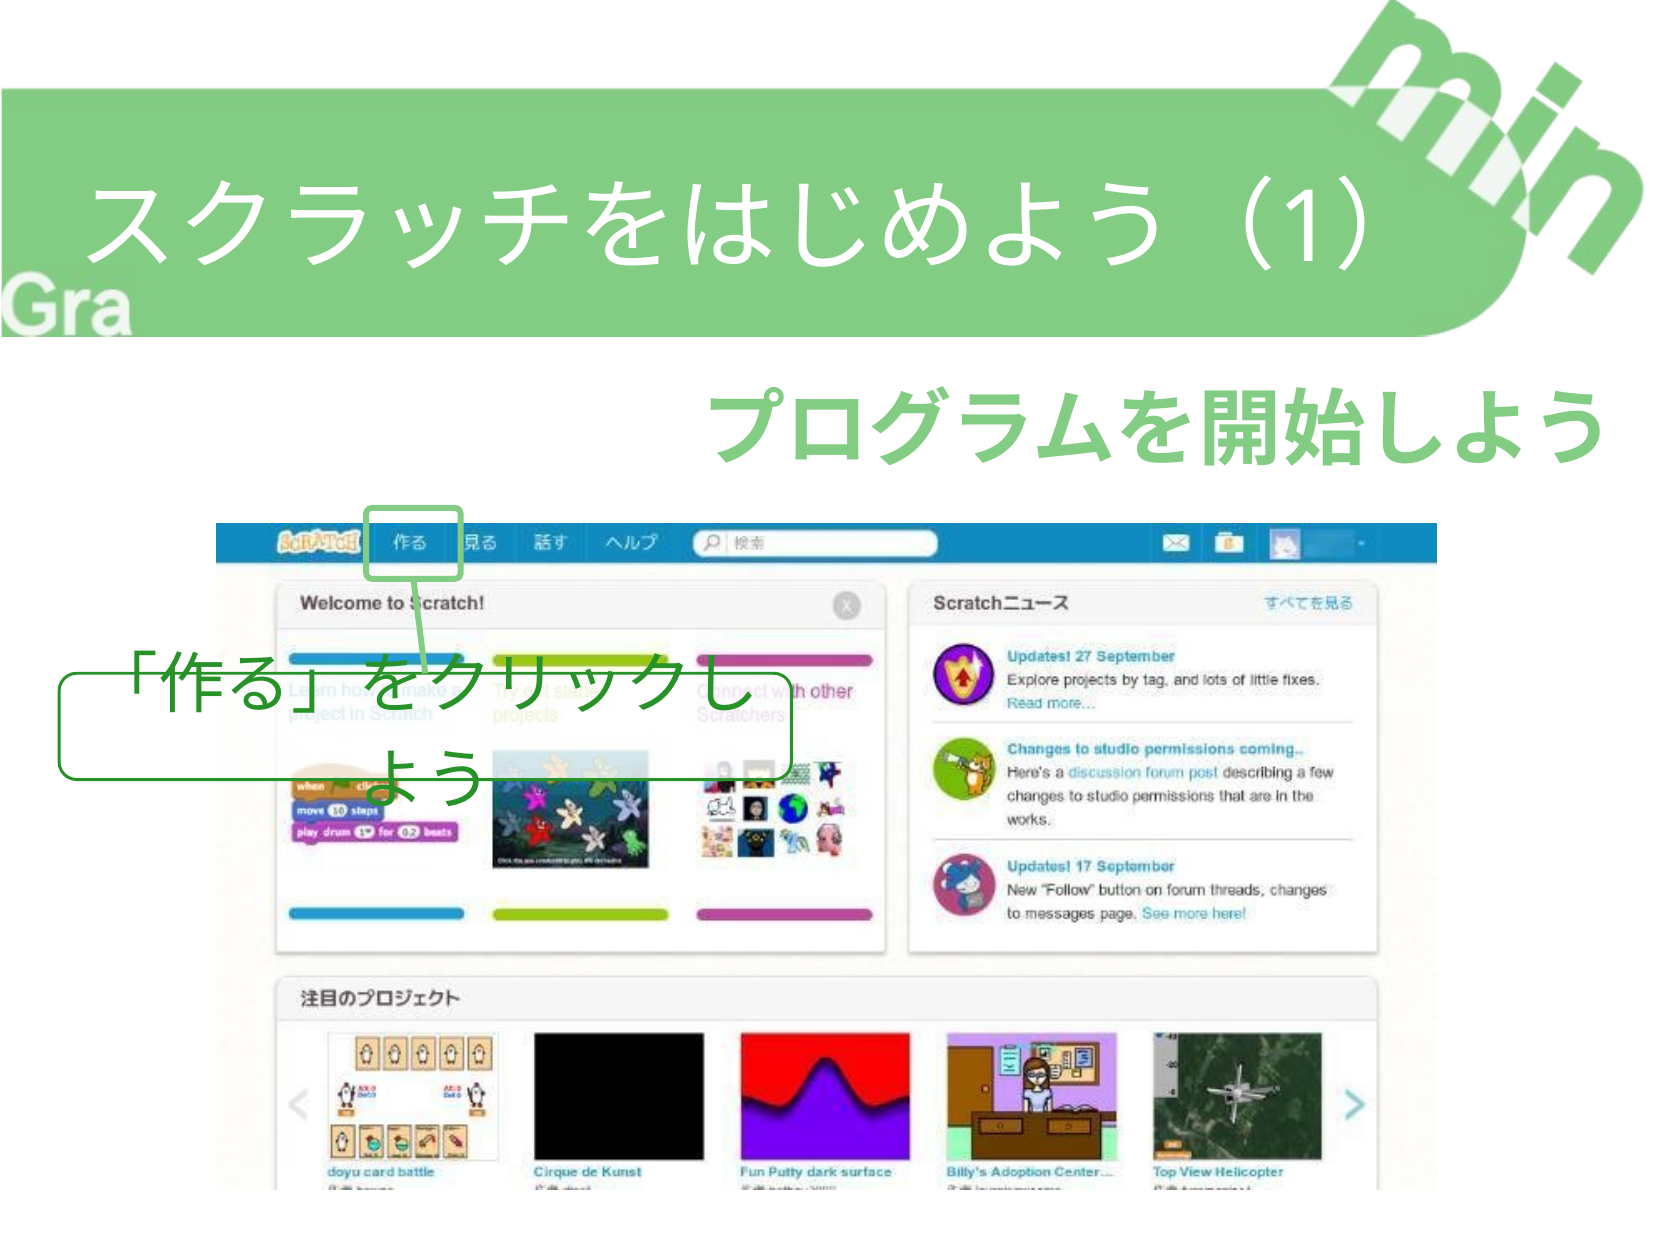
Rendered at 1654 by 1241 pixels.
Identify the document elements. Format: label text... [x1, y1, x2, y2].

picture [216, 523, 1437, 1190]
picture [1, 0, 1654, 337]
text_box 「作る」をクリックしよう [59, 673, 792, 780]
text_box プログラムを開始しよう [35, 354, 1630, 506]
picture [216, 523, 422, 673]
picture [370, 523, 457, 575]
picture [372, 789, 389, 801]
title スクラッチをはじめよう（1） [11, 134, 1501, 303]
picture [650, 668, 676, 673]
picture [677, 523, 685, 551]
picture [663, 523, 672, 541]
picture [411, 523, 430, 528]
picture [450, 668, 476, 673]
